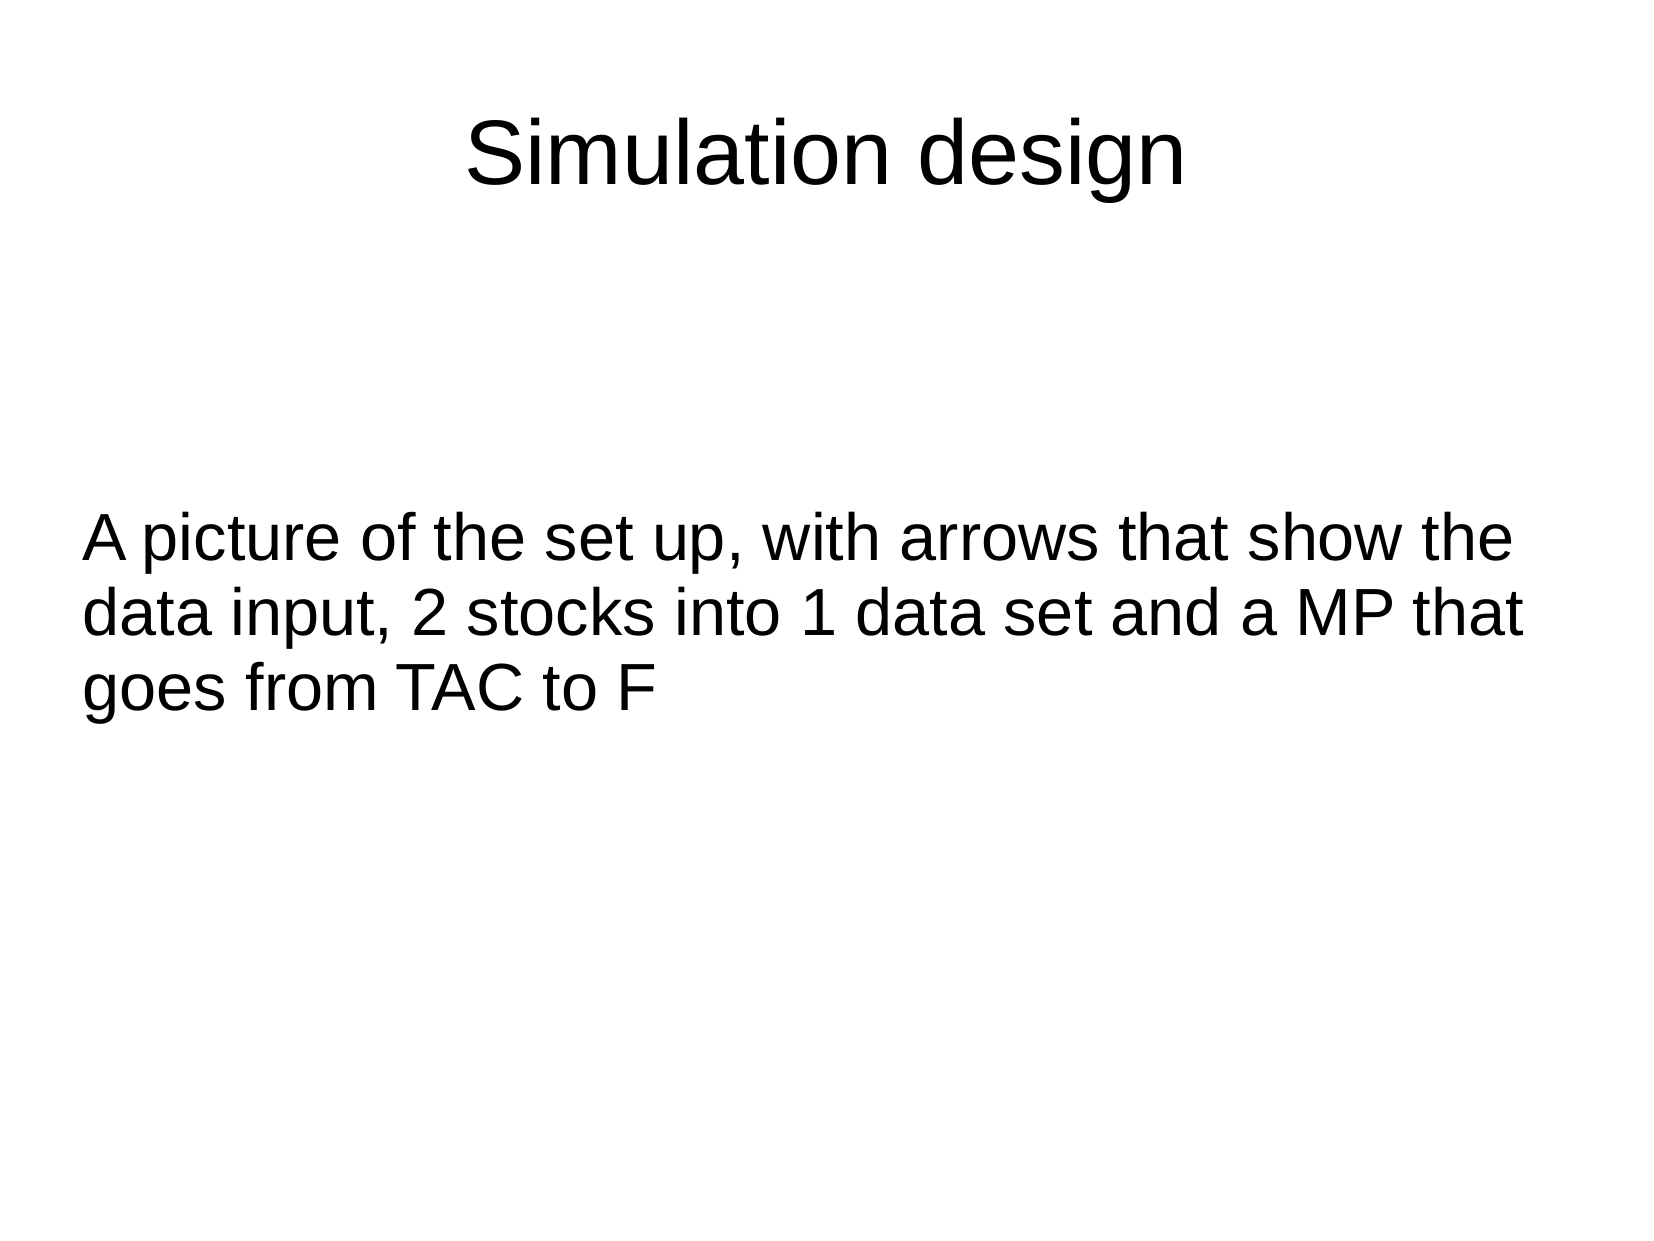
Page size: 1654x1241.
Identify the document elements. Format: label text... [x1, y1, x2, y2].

subtitle A picture of the set up, with arrows that show the data input, 2 stocks into 1 data set and a MP that goes from TAC to F [82, 290, 1538, 1010]
title Simulation design [82, 49, 1571, 257]
